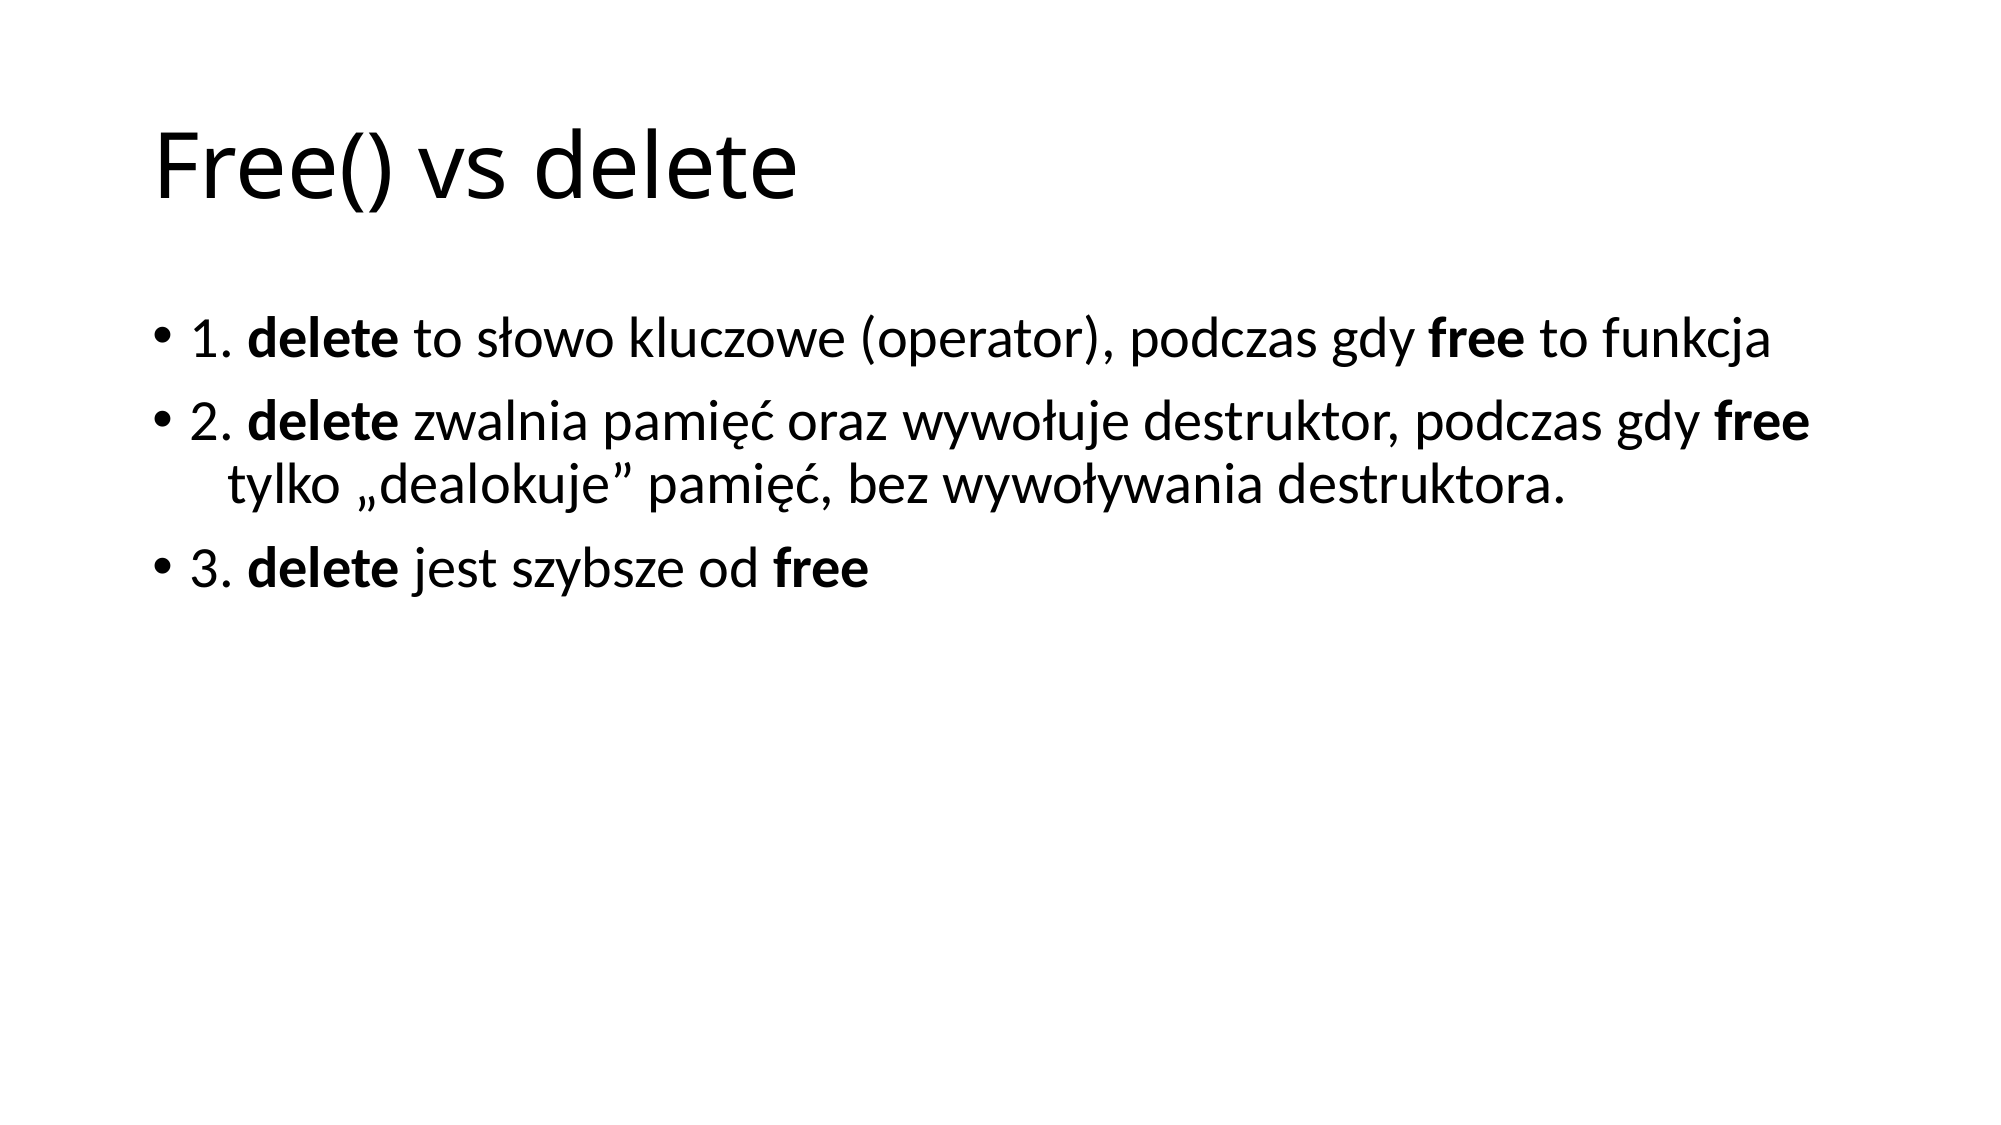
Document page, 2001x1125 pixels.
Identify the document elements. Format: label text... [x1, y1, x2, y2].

list 1. delete to słowo kluczowe (operator), podczas gdy free to funkcja 2. delete zwalnia pamięć oraz wywołuje destruktor, podczas gdy free tylko „dealokuje” pamięć, bez wywoływania destruktora. 3. delete jest szybsze od free [137, 299, 1863, 1014]
title Free() vs delete [137, 59, 1863, 278]
